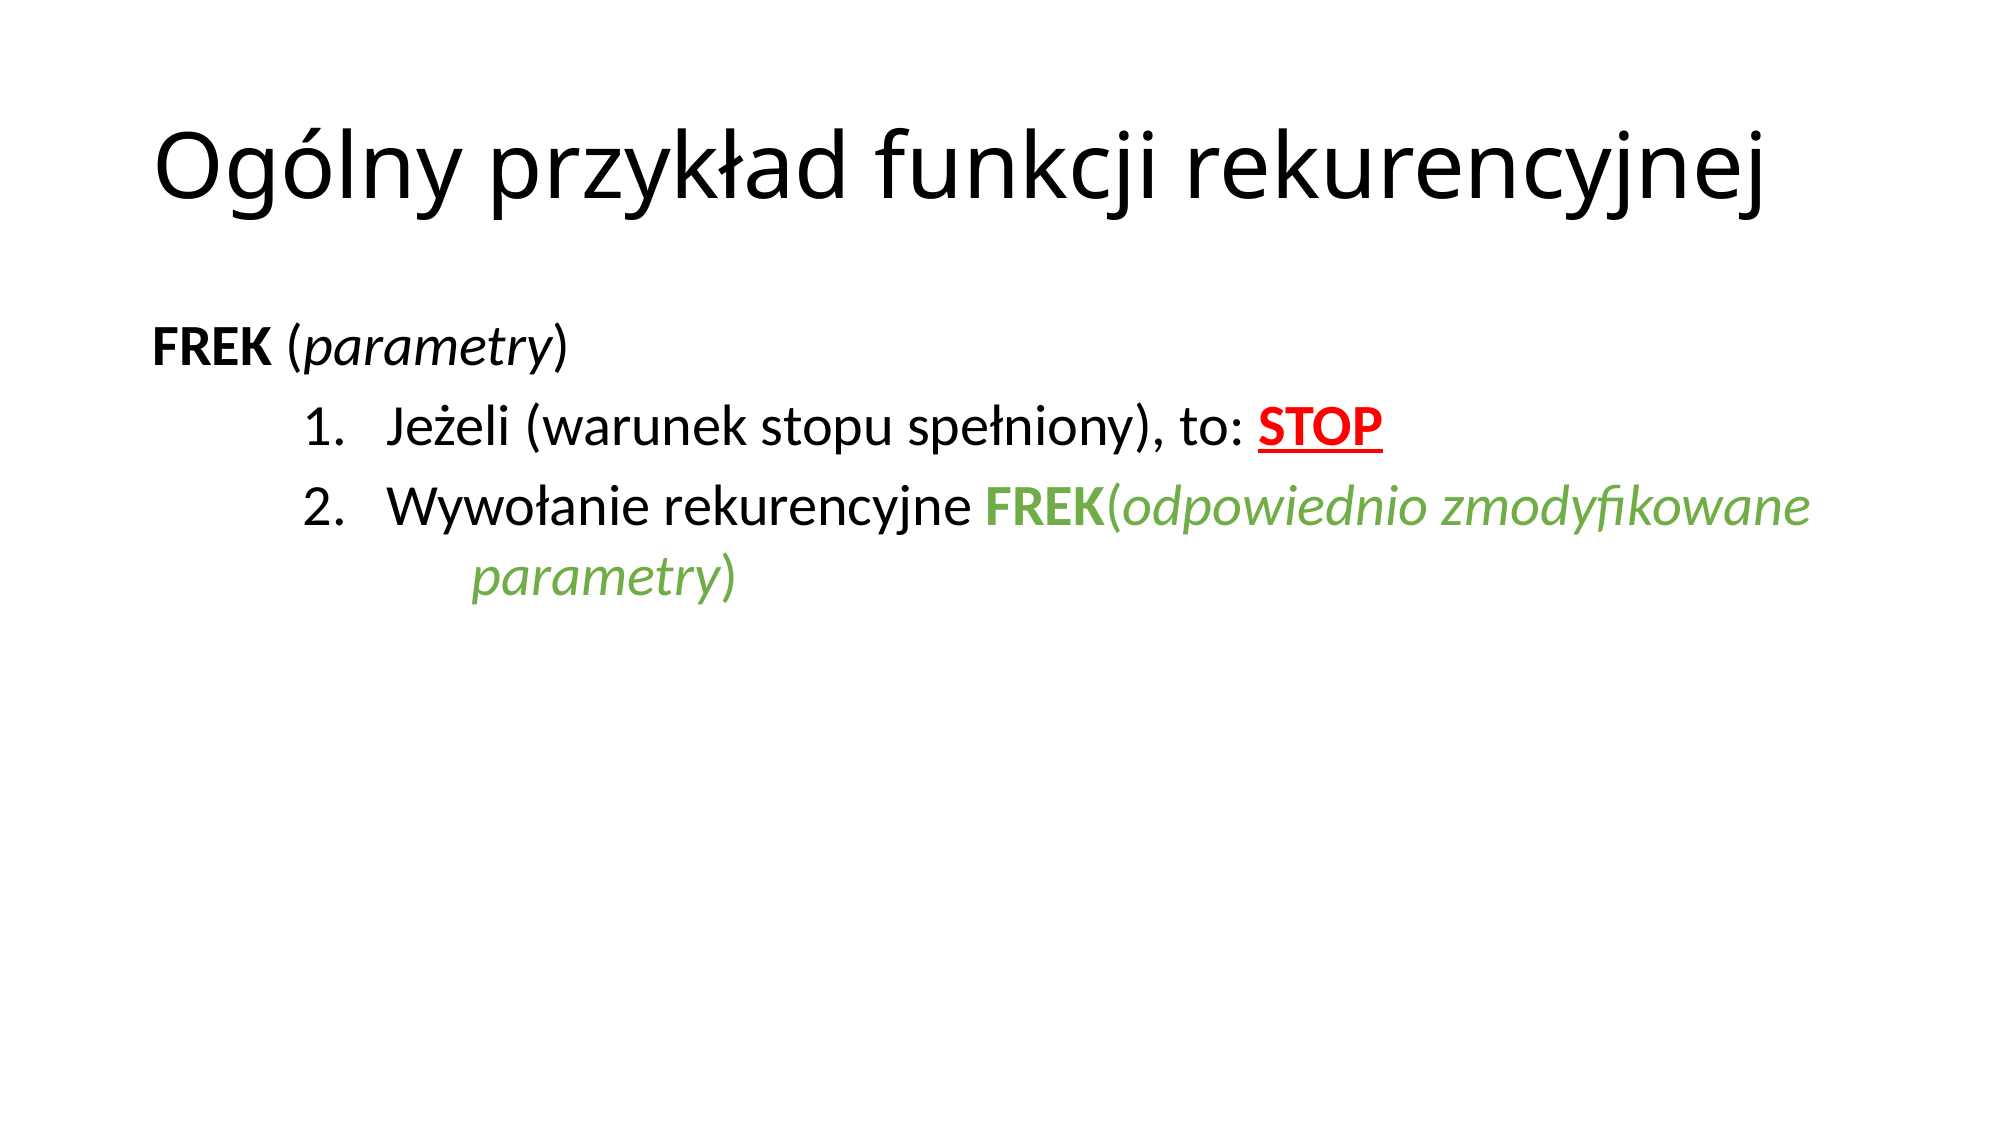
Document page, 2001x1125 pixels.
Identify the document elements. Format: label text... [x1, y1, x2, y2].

title Ogólny przykład funkcji rekurencyjnej [137, 59, 1863, 278]
list FREK (parametry) Jeżeli (warunek stopu spełniony), to: STOP Wywołanie rekurencyjne FREK(odpowiednio zmodyfikowane parametry) [137, 299, 1863, 1014]
